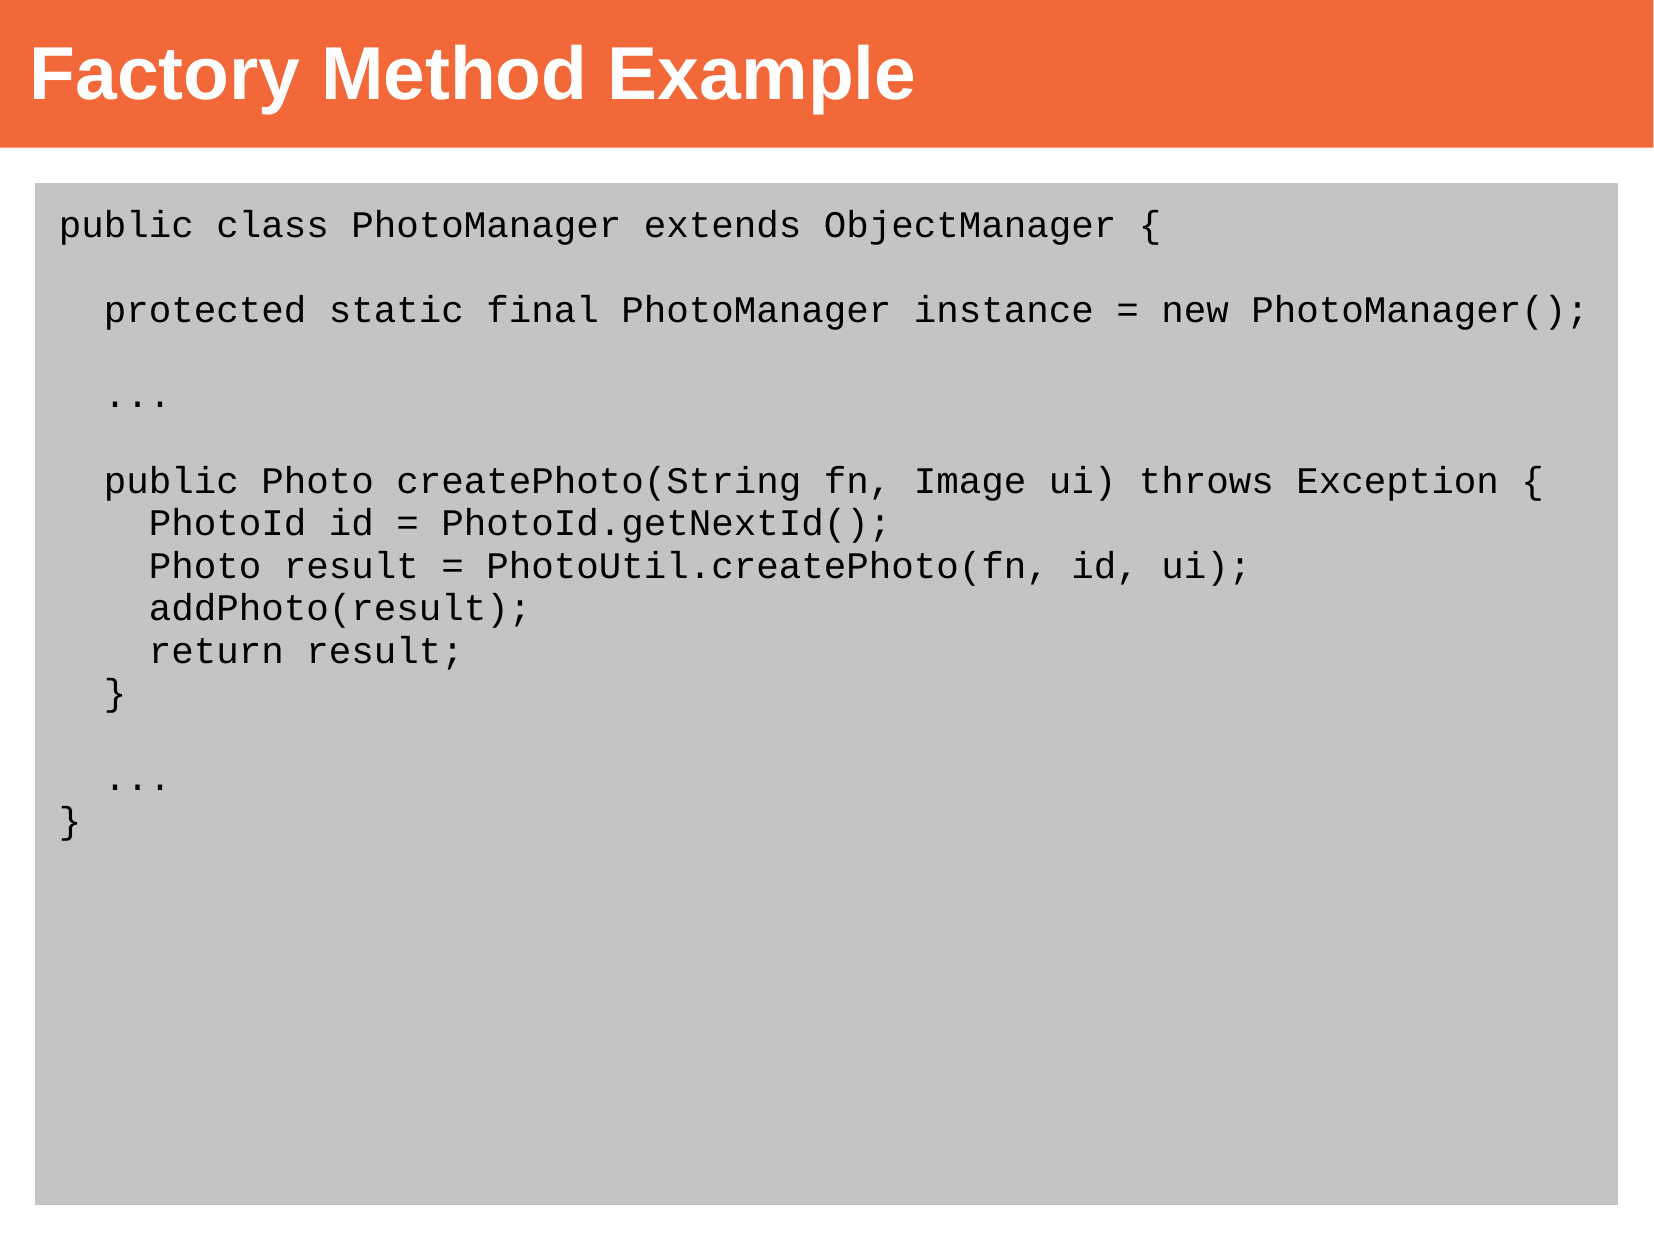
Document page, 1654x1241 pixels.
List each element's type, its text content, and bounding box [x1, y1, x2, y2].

title Factory Method Example [0, 0, 1654, 148]
list public class PhotoManager extends ObjectManager { protected static final PhotoManager instance = new PhotoManager(); ... public Photo createPhoto(String fn, Image ui) throws Exception { PhotoId id = PhotoId.getNextId(); Photo result = PhotoUtil.createPhoto(fn, id, ui); addPhoto(result); return result; } ... } [29, 177, 1625, 1211]
